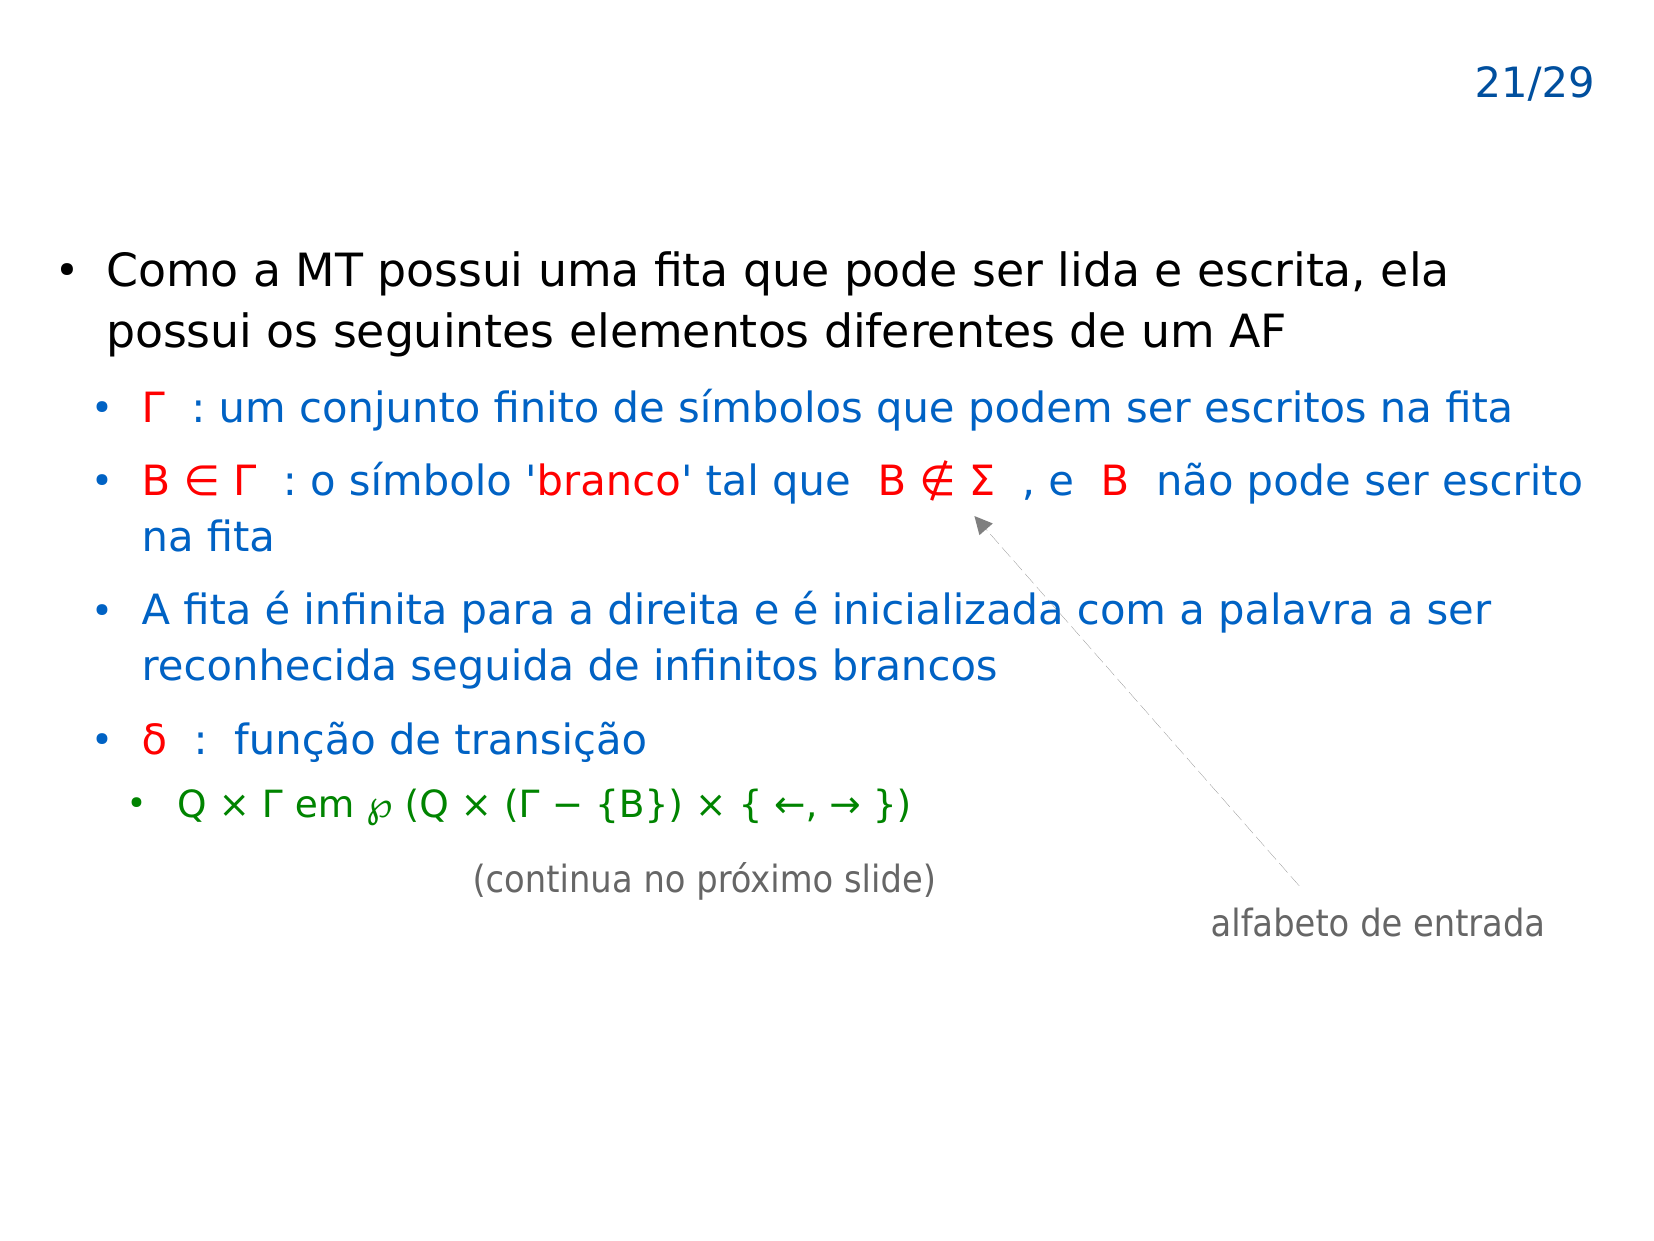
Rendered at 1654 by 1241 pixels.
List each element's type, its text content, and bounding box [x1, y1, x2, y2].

list Como a MT possui uma fita que pode ser lida e escrita, ela possui os seguintes elementos diferentes de um AF Γ : um conjunto finito de símbolos que podem ser escritos na fita B ∈ Γ : o símbolo 'branco' tal que B ∉ Σ , e B não pode ser escrito na fita A fita é infinita para a direita e é inicializada com a palavra a ser reconhecida seguida de infinitos brancos δ : função de transição Q × Γ em ℘ (Q × (Γ − {B}) × { ←, → }) [59, 236, 1595, 1211]
text_box (continua no próximo slide) [457, 850, 950, 916]
text_box alfabeto de entrada [1195, 894, 1600, 960]
